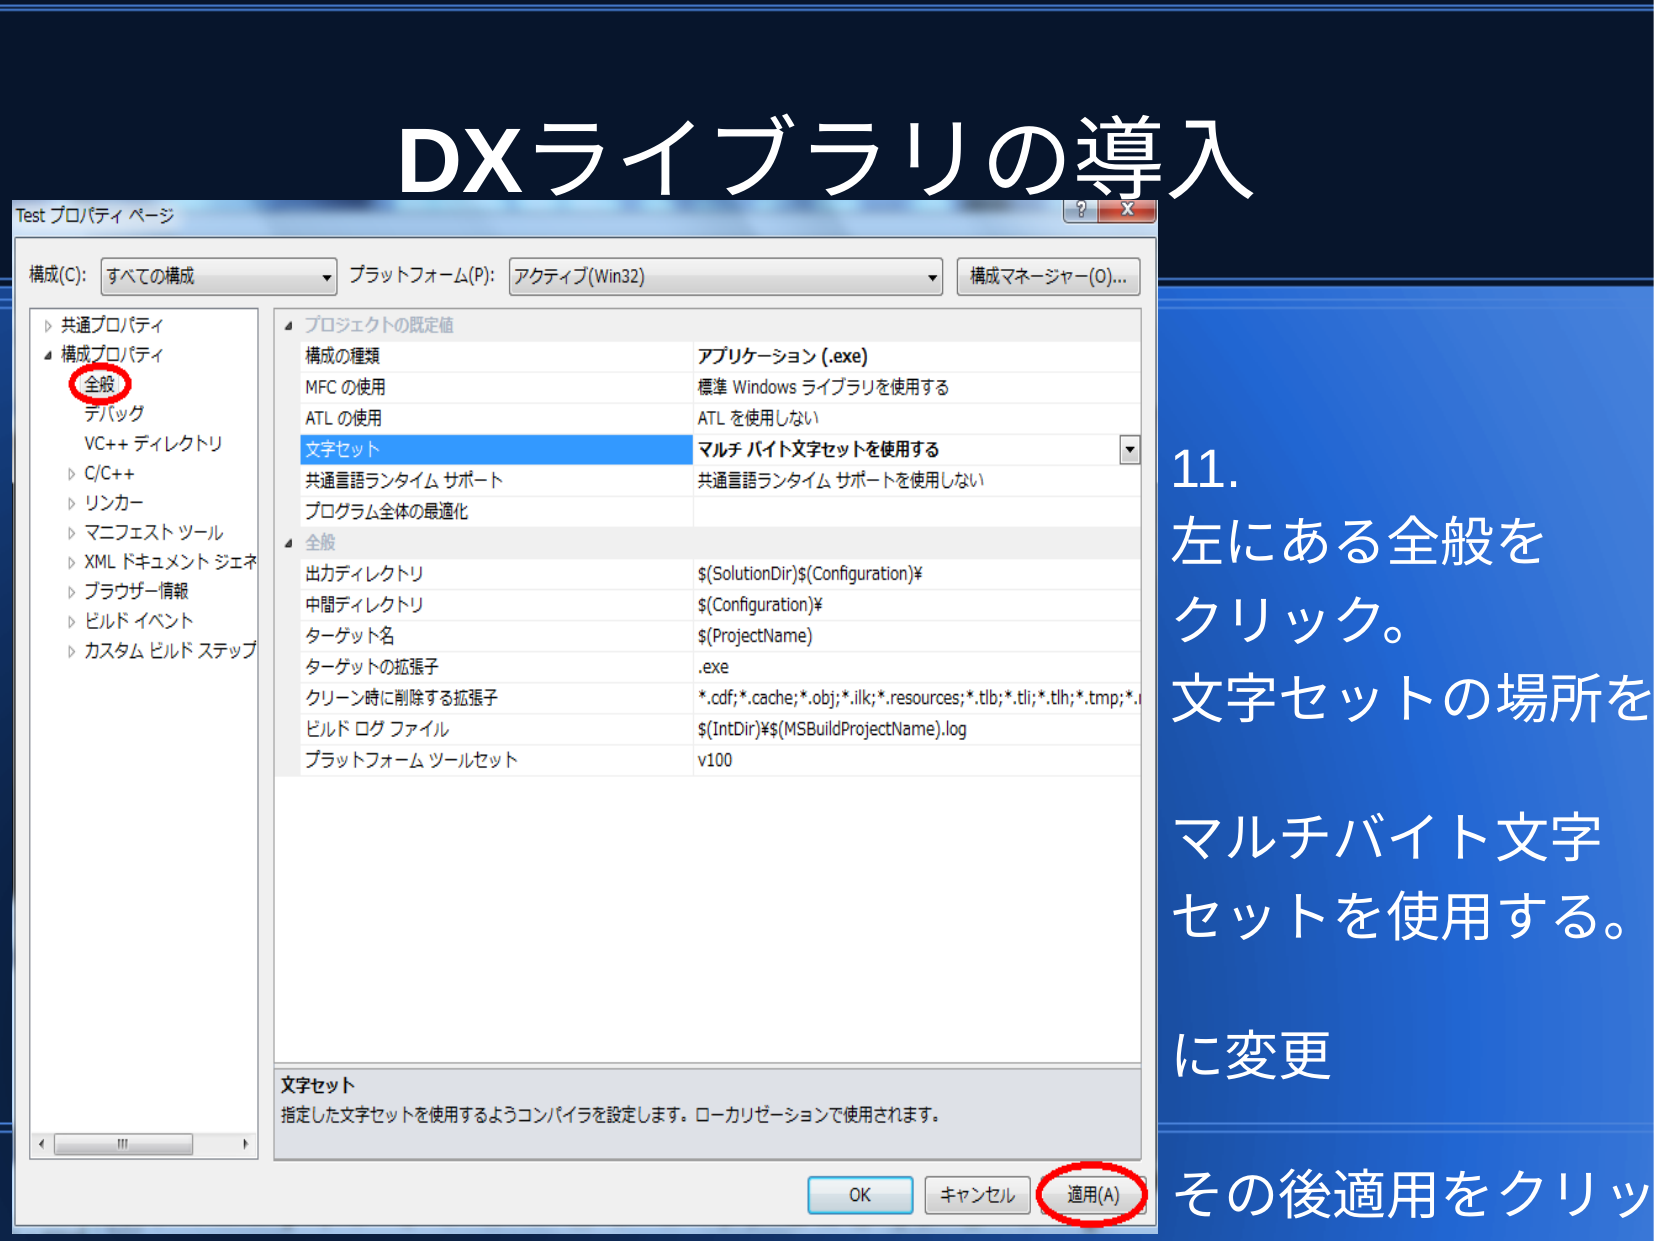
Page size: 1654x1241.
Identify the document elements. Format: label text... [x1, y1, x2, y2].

picture [1292, 1062, 1302, 1069]
picture [1308, 1044, 1321, 1049]
picture [1307, 1053, 1321, 1058]
picture [0, 0, 1654, 1241]
picture [1290, 1044, 1303, 1049]
title DXライブラリの導入 [82, 49, 1571, 257]
text_box 11. 左にある全般を クリック。 文字セットの場所を マルチバイト文字 セットを使用する。 に変更 その後適用をクリック [1158, 430, 1654, 1043]
picture [1290, 1053, 1303, 1058]
